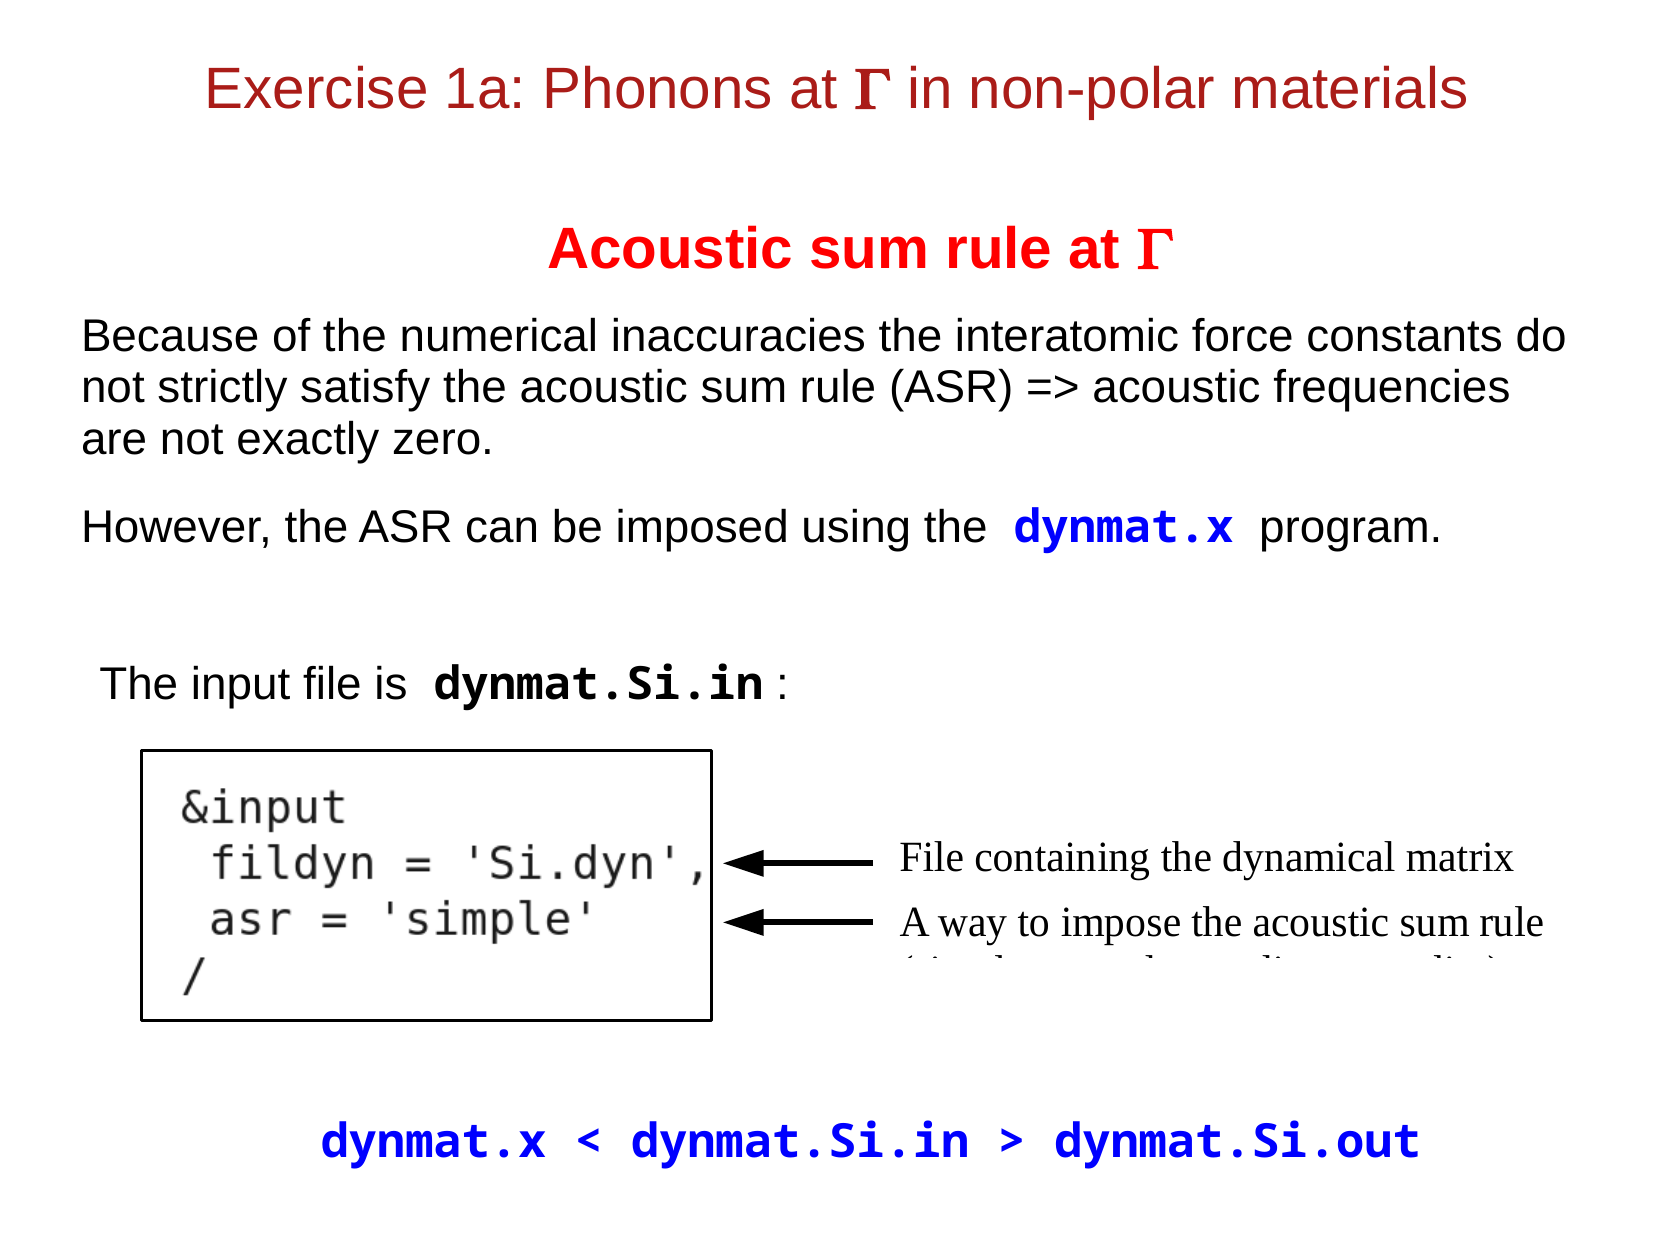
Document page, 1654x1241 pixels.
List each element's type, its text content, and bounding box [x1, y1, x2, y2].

list dynmat.x < dynmat.Si.in > dynmat.Si.out [253, 1107, 1469, 1230]
picture [165, 781, 710, 1006]
title Exercise 1a: Phonons at Γ in non-polar materials [82, 0, 1571, 192]
list Acoustic sum rule at Γ Because of the numerical inaccuracies the interatomic force constants do not strictly satisfy the acoustic sum rule (ASR) => acoustic frequencies are not exactly zero. However, the ASR can be imposed using the dynmat.x program. [81, 215, 1570, 595]
chart [775, 708, 1606, 958]
picture [713, 781, 721, 1006]
list The input file is dynmat.Si.in : [28, 650, 880, 744]
